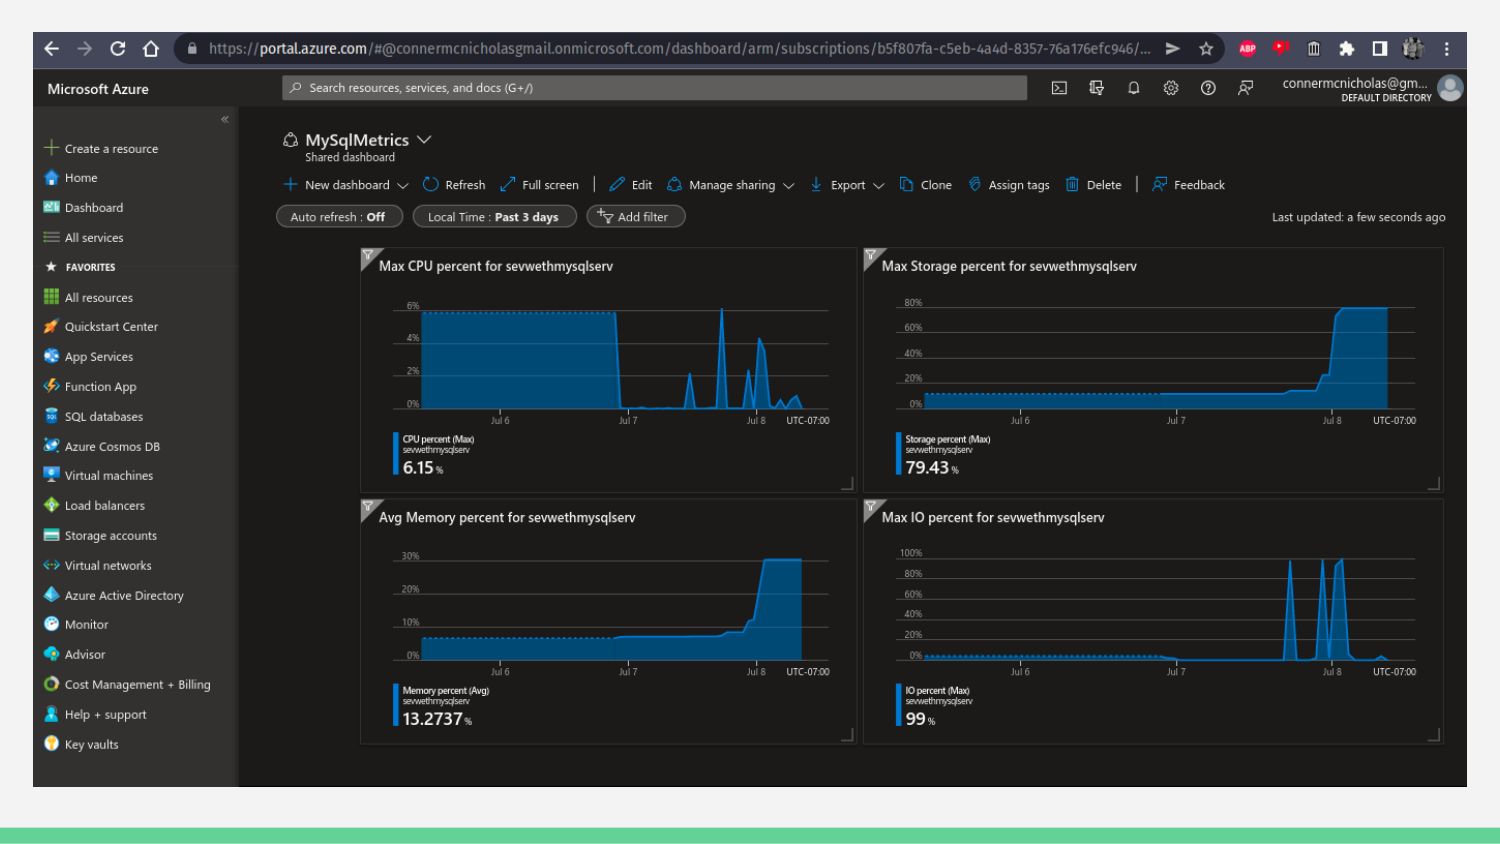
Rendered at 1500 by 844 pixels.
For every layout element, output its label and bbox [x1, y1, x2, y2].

picture [33, 32, 1467, 787]
